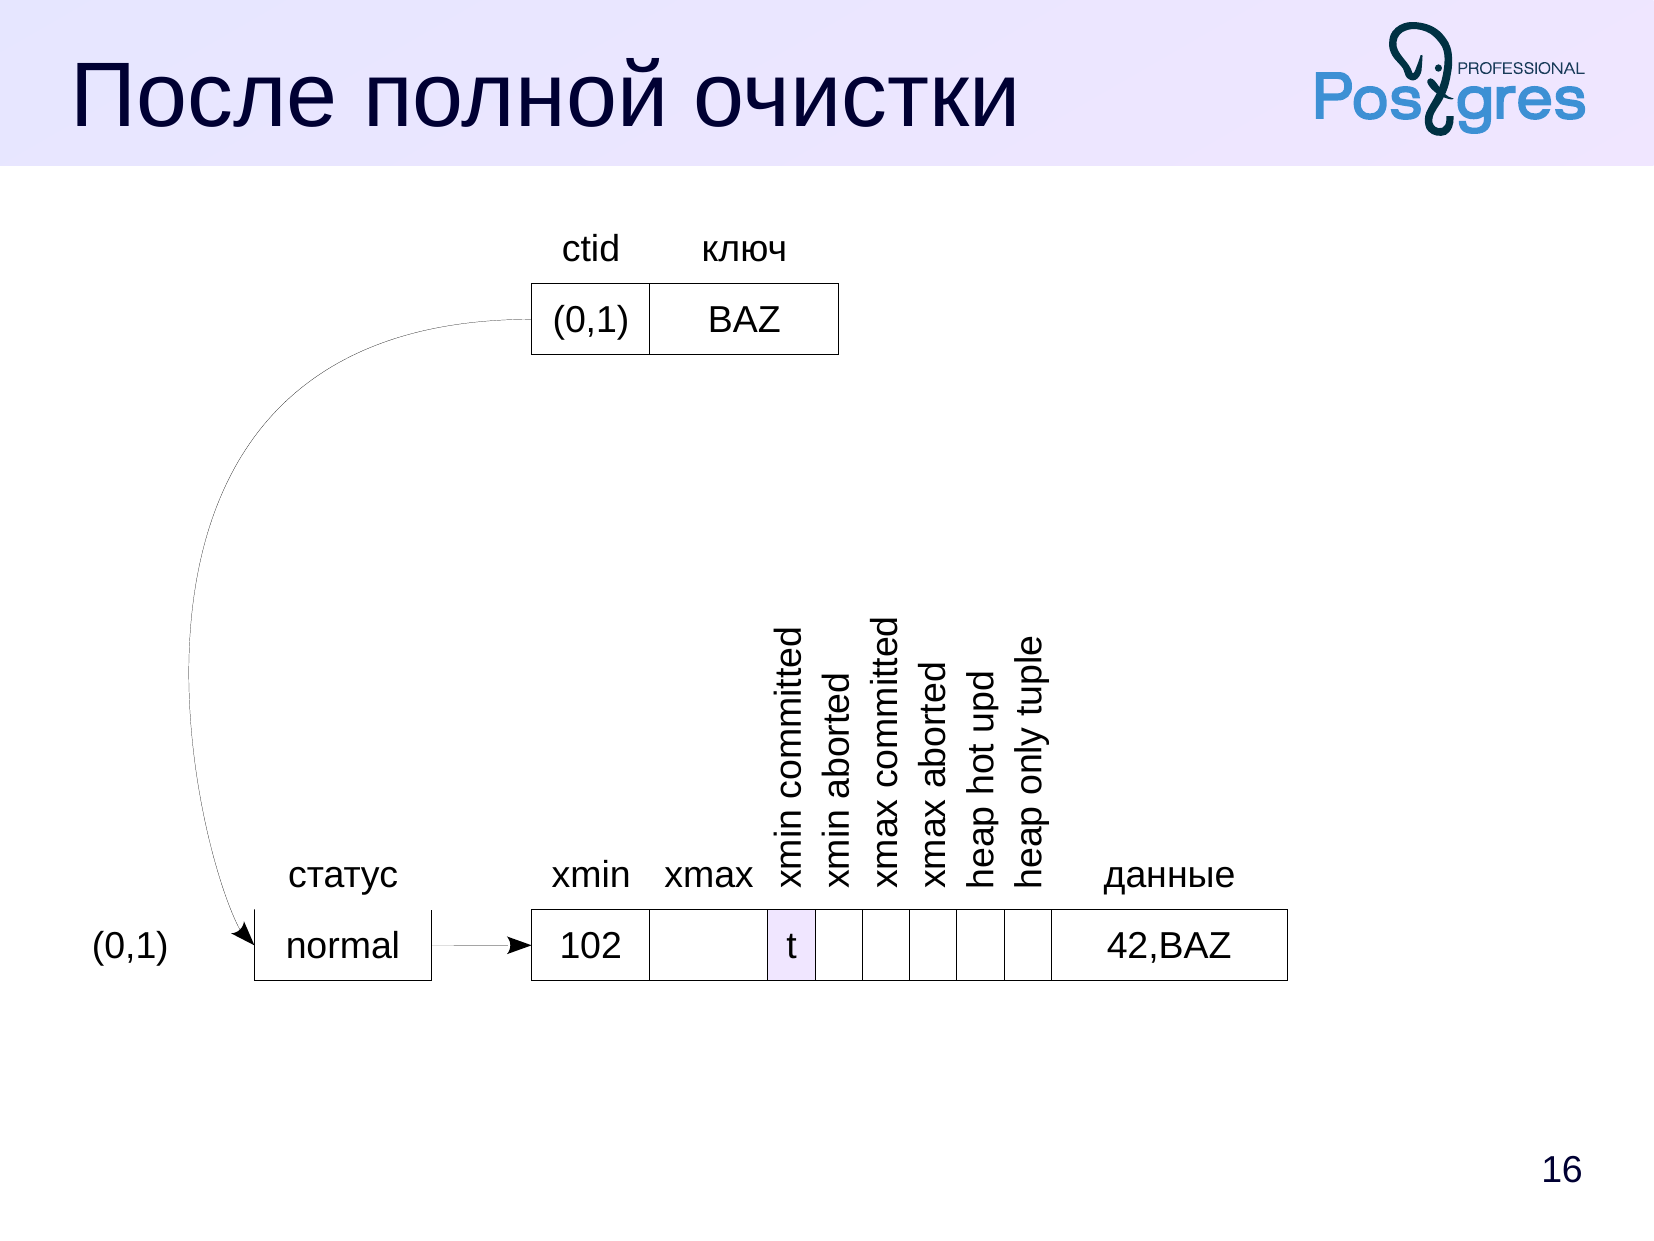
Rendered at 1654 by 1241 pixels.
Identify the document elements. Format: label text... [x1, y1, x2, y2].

text_box heap only tuple [998, 590, 1059, 904]
text_box ключ [649, 213, 839, 283]
text_box 42,BAZ [1052, 909, 1288, 981]
text_box данные [1051, 838, 1288, 909]
text_box [649, 909, 768, 981]
text_box 102 [531, 909, 649, 981]
text_box t [768, 909, 815, 981]
text_box xmin committed [762, 590, 812, 904]
text_box статус [254, 839, 432, 910]
text_box [815, 909, 1052, 981]
text_box normal [254, 910, 432, 981]
text_box xmin aborted [812, 590, 855, 904]
text_box ctid [531, 213, 649, 283]
text_box BAZ [649, 283, 839, 355]
text_box xmax aborted [902, 590, 951, 904]
text_box heap hot upd [951, 590, 998, 904]
title После полной очистки [70, 43, 1241, 147]
text_box (0,1) [531, 283, 649, 355]
text_box xmax committed [855, 590, 902, 904]
text_box xmax [650, 838, 769, 909]
text_box xmin [532, 838, 650, 909]
text_box (0,1) [71, 909, 190, 981]
